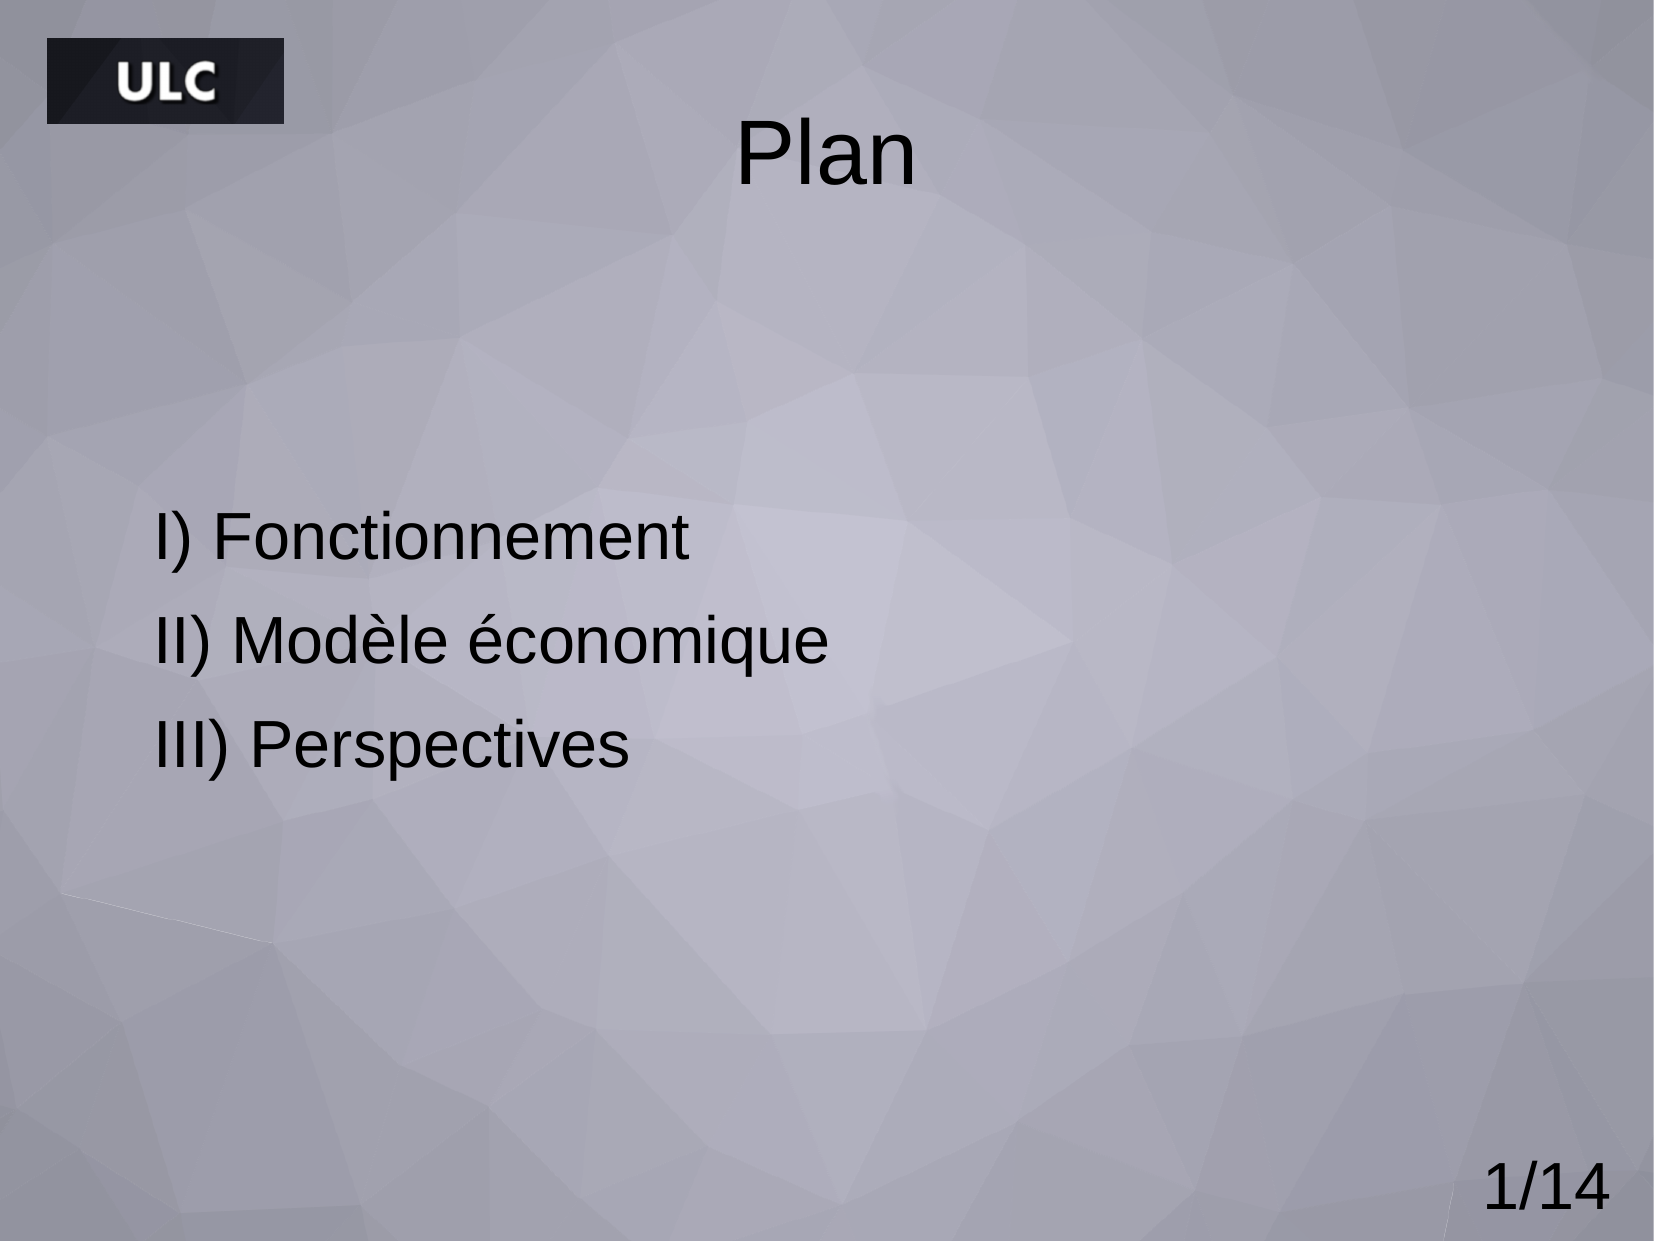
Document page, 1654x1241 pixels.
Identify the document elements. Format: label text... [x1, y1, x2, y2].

picture [0, 0, 1654, 1241]
list I) Fonctionnement II) Modèle économique III) Perspectives [82, 290, 1571, 1010]
title Plan [82, 49, 1571, 257]
list 1/14 [1411, 1045, 1654, 1217]
